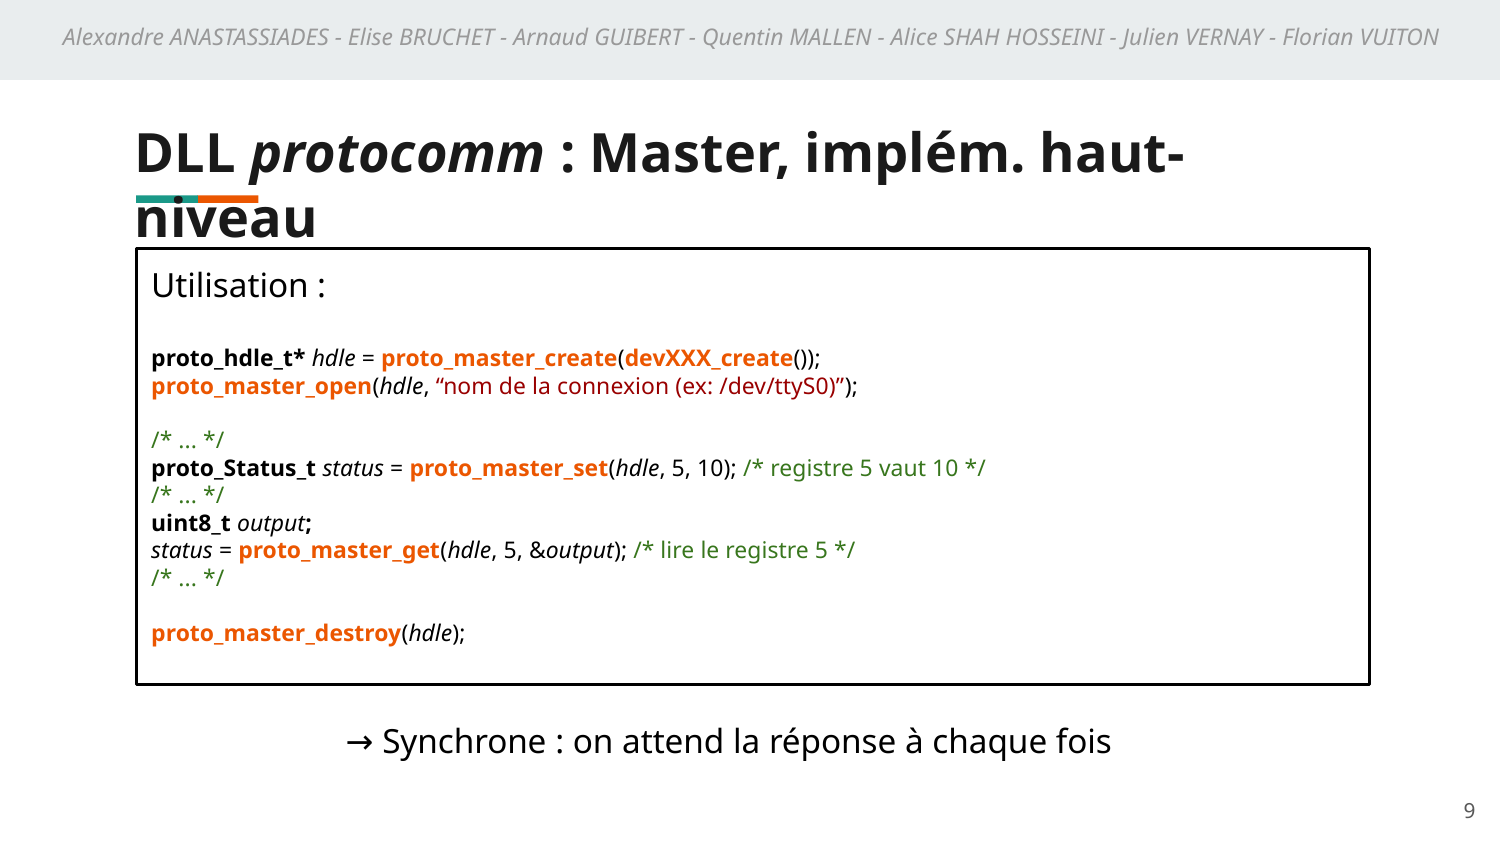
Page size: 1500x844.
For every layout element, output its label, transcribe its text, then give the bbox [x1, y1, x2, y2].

title DLL protocomm : Master, implém. haut-niveau [119, 103, 1381, 192]
slide_number <numéro> [1400, 779, 1491, 844]
text_box Utilisation : proto_hdle_t* hdle = proto_master_create(devXXX_create()); proto_master_open(hdle, “nom de la connexion (ex: /dev/ttyS0)”); /* ... */ proto_Status_t status = proto_master_set(hdle, 5, 10); /* registre 5 vaut 10 */ /* ... */ uint8_t output; status = proto_master_get(hdle, 5, &output); /* lire le registre 5 */ /* ... */ proto_master_destroy(hdle); [136, 248, 1370, 685]
text_box Alexandre ANASTASSIADES - Elise BRUCHET - Arnaud GUIBERT - Quentin MALLEN - Alice SHAH HOSSEINI - Julien VERNAY - Florian VUITON [11, 7, 1493, 67]
text_box → Synchrone : on attend la réponse à chaque fois [330, 705, 1134, 770]
